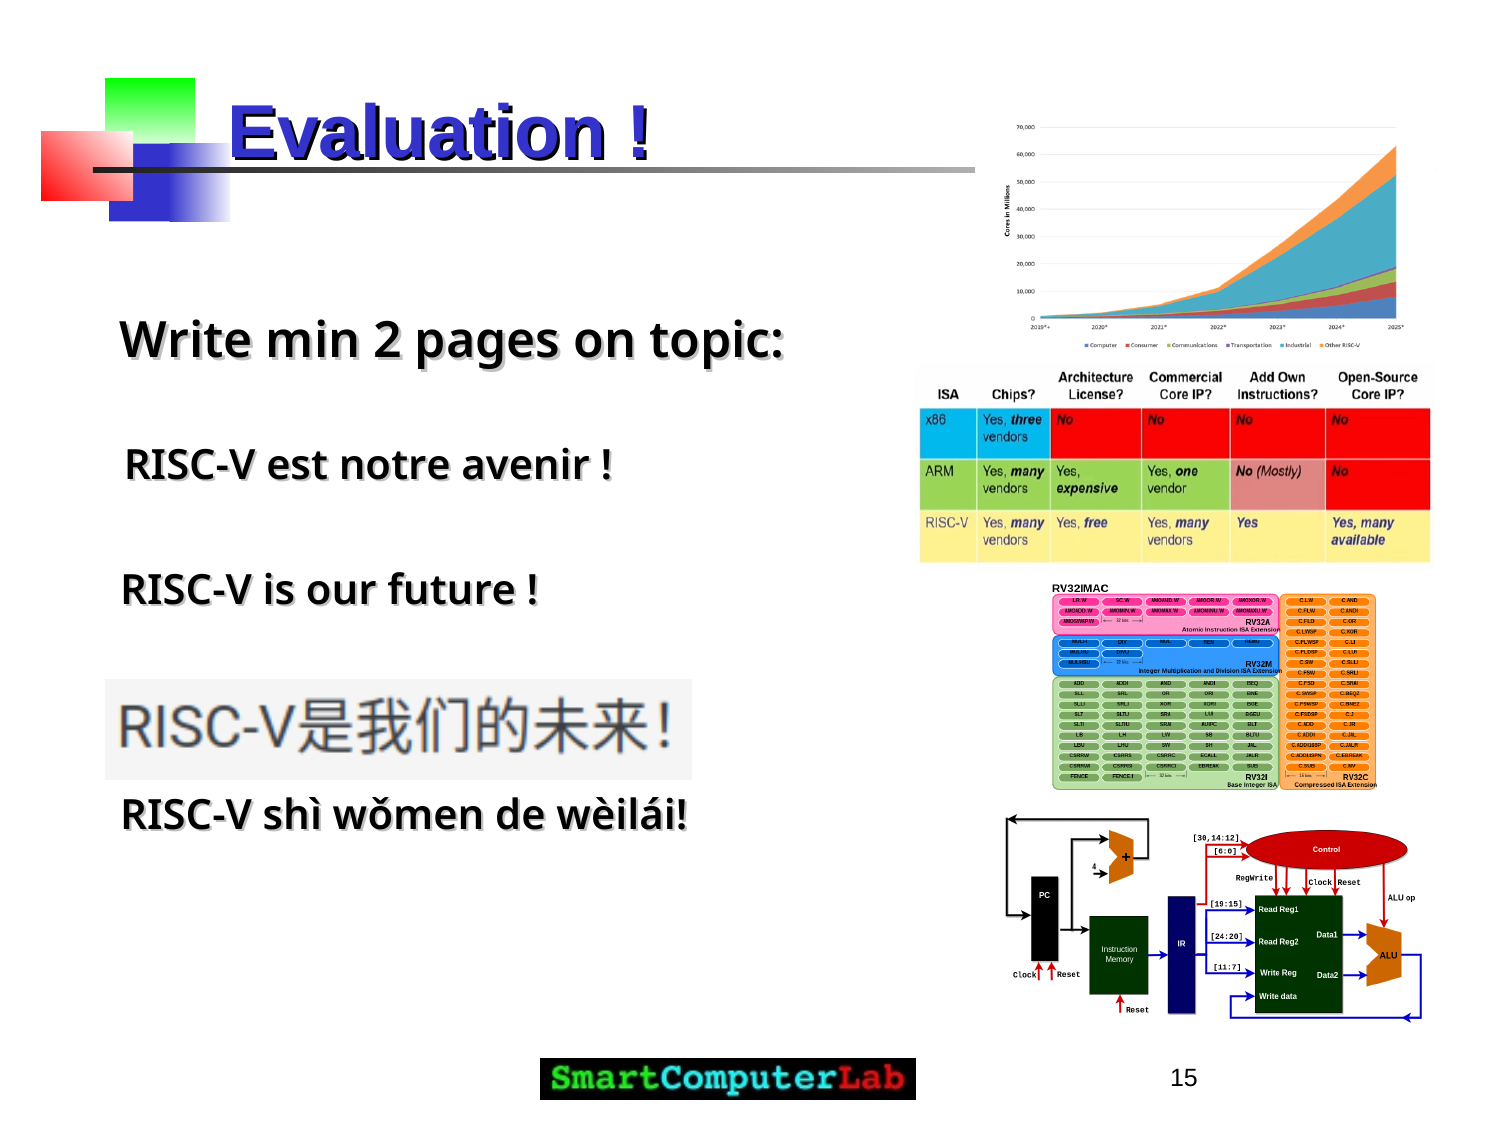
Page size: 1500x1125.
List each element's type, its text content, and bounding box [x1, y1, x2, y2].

text_box RISC-V est notre avenir ! [109, 430, 886, 496]
picture [540, 1058, 916, 1100]
picture [105, 679, 692, 781]
picture [1001, 812, 1426, 1023]
title Evaluation ! [212, 74, 1028, 180]
picture [915, 362, 1435, 573]
text_box RISC-V is our future ! [105, 554, 601, 631]
text_box RISC-V shì wǒmen de wèilái! [105, 780, 721, 856]
picture [1050, 581, 1378, 792]
text_box Write min 2 pages on topic: [105, 299, 881, 376]
picture [975, 107, 1435, 357]
